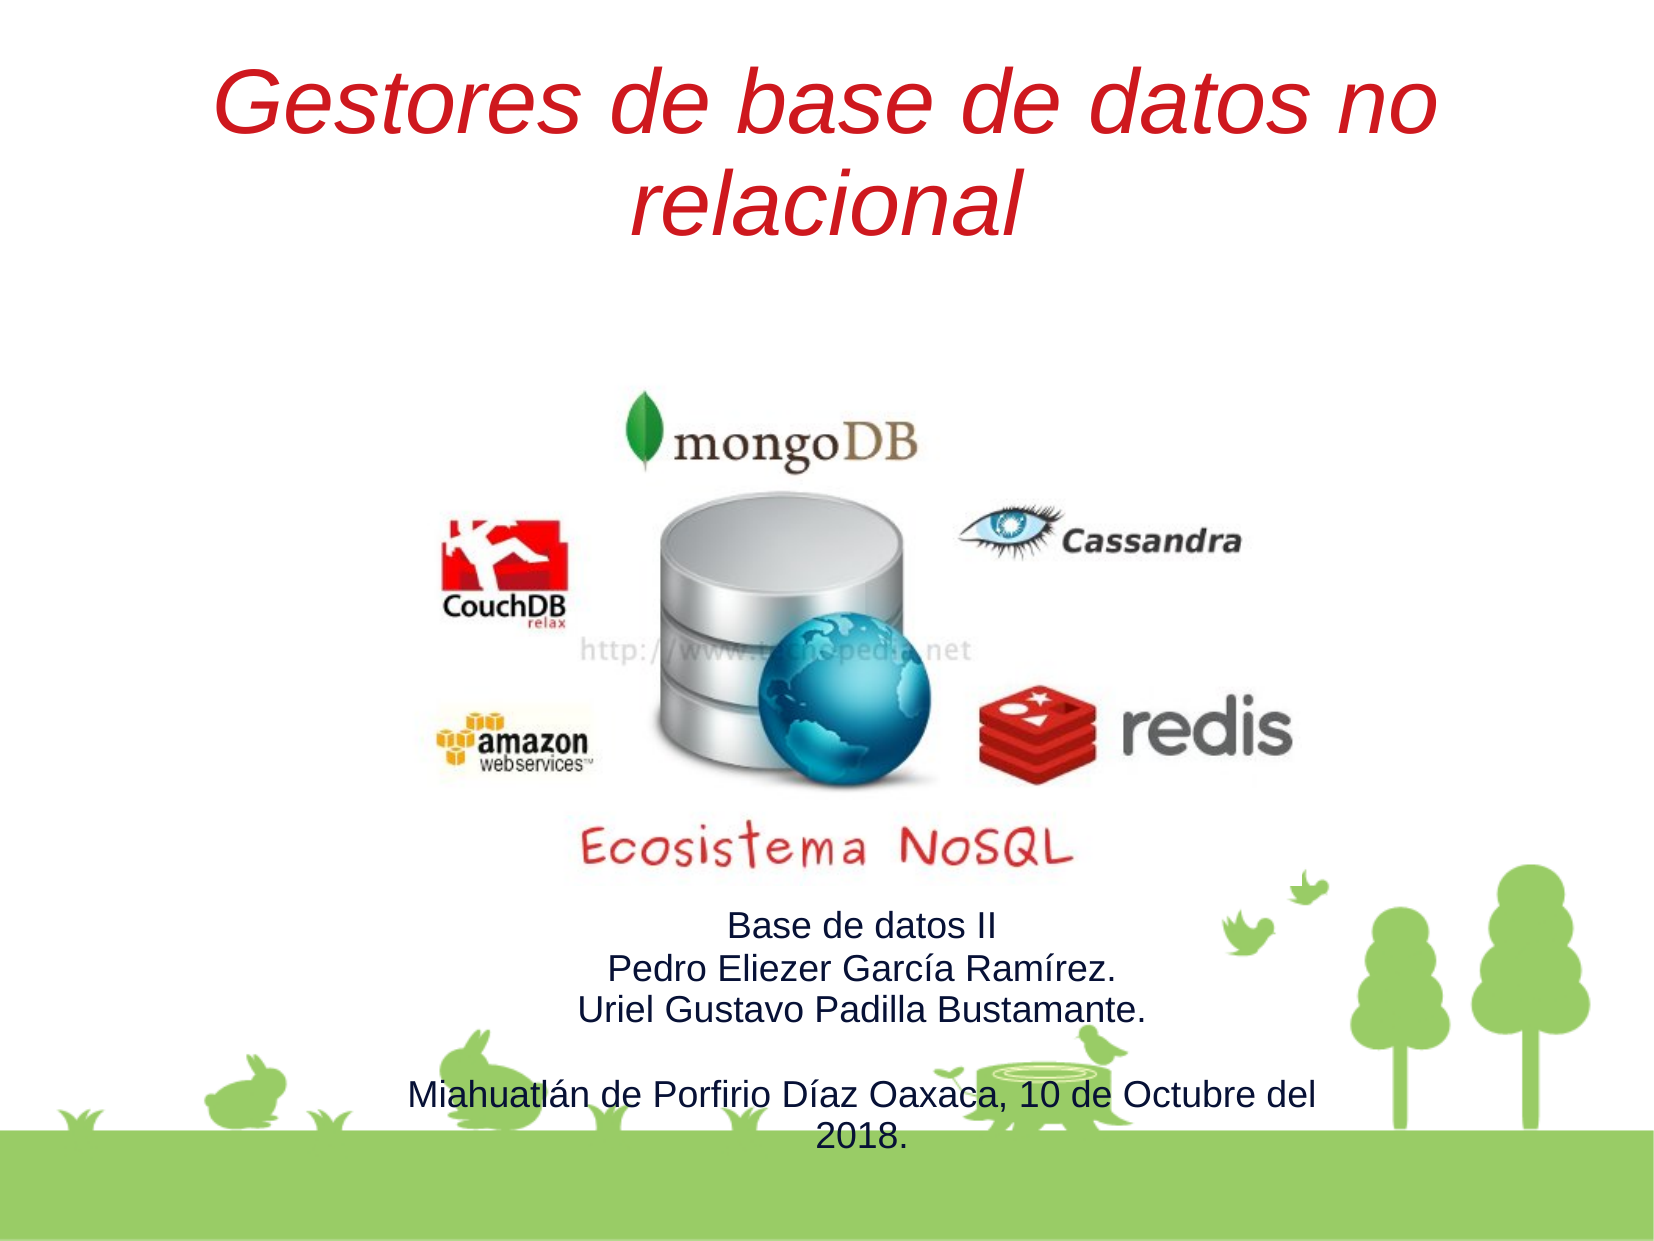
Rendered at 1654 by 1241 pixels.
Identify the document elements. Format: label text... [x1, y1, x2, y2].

title Gestores de base de datos no relacional [82, 49, 1571, 257]
text_box Base de datos II Pedro Eliezer García Ramírez. Uriel Gustavo Padilla Bustamante. Miahuatlán de Porfirio Díaz Oaxaca, 10 de Octubre del 2018. [377, 897, 1347, 1207]
picture [0, 0, 1654, 1241]
